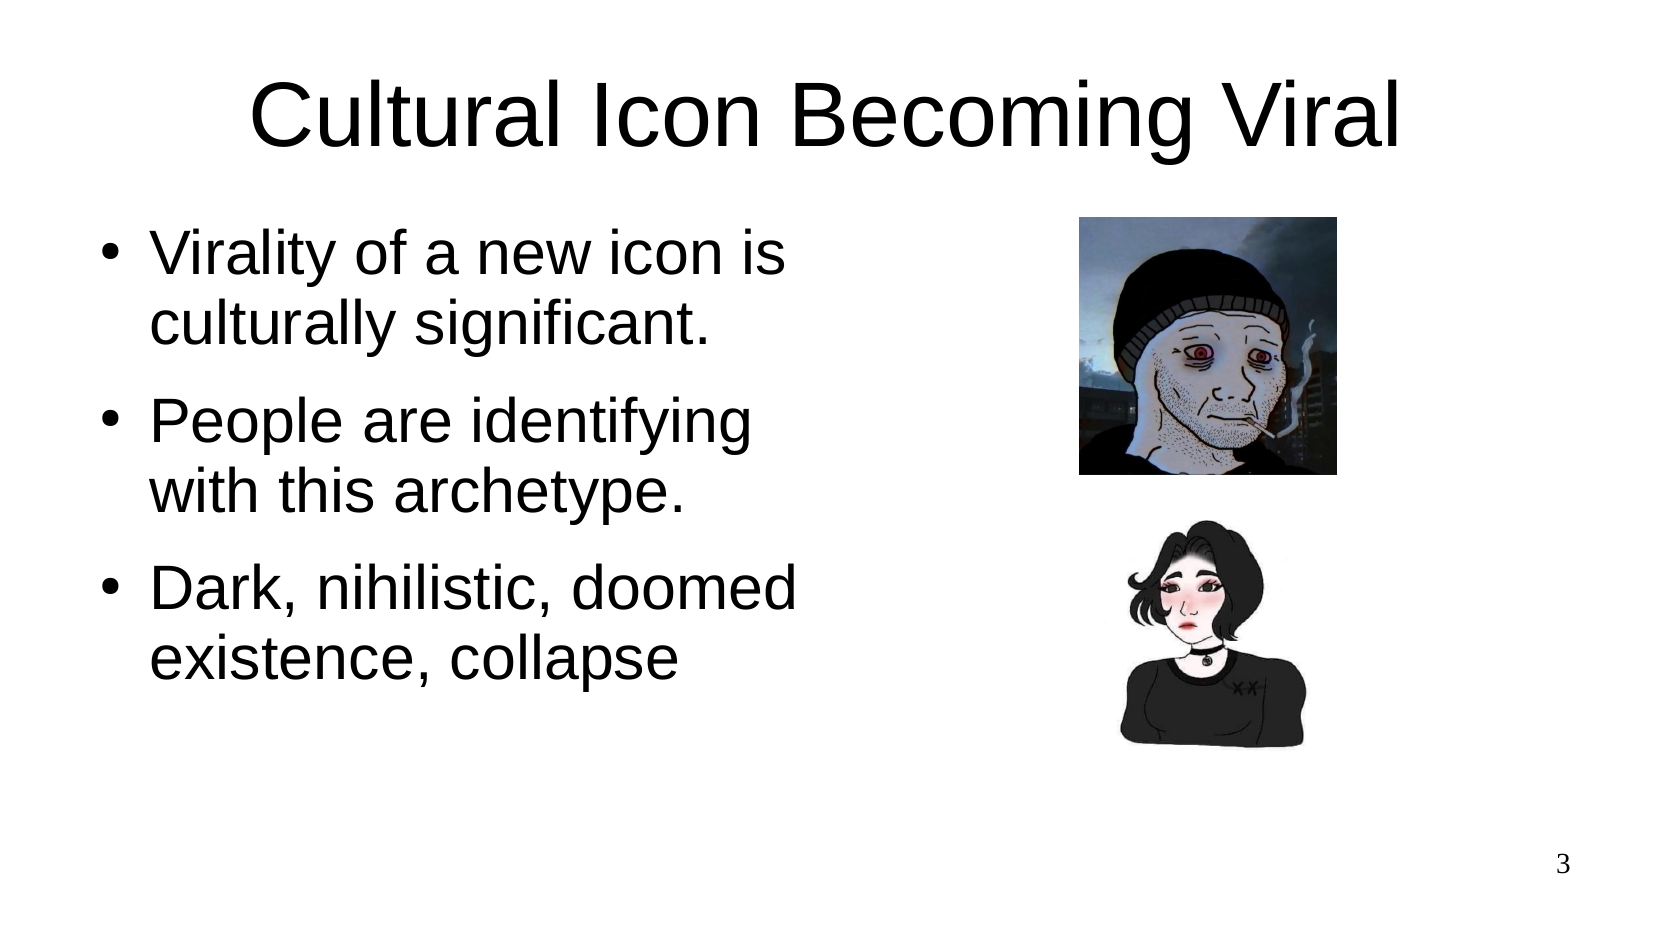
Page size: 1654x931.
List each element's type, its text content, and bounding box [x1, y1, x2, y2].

title Cultural Icon Becoming Viral [82, 37, 1571, 193]
picture [979, 499, 1437, 757]
picture [1079, 217, 1337, 475]
list Virality of a new icon is culturally significant. People are identifying with this archetype. Dark, nihilistic, doomed existence, collapse [82, 217, 809, 758]
